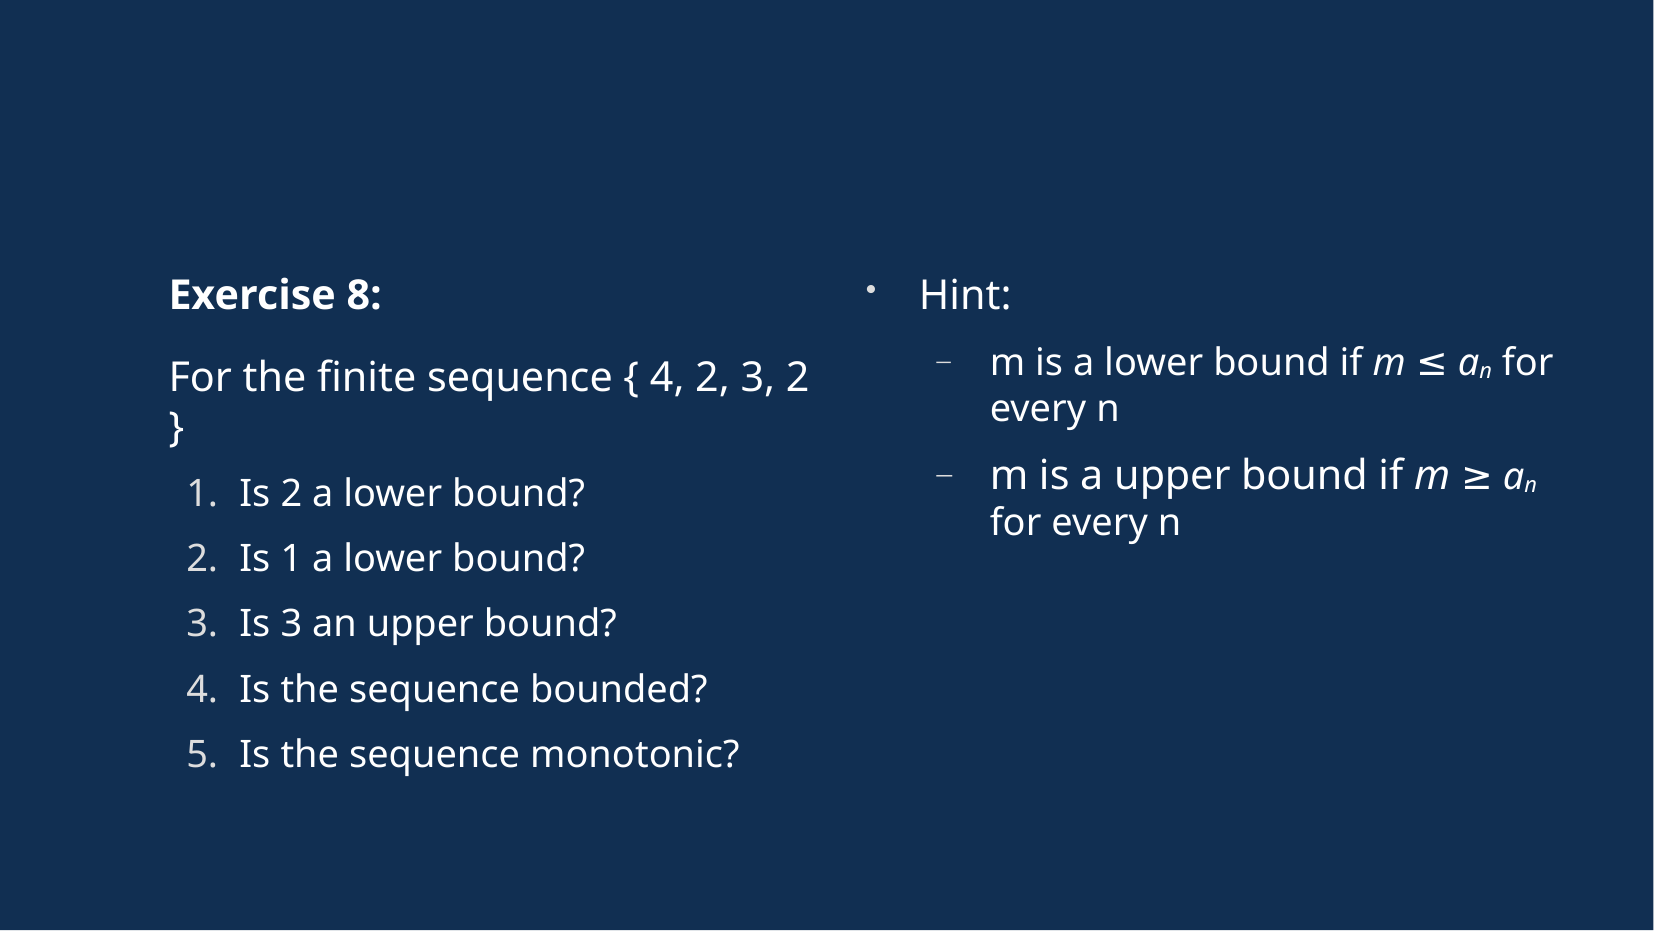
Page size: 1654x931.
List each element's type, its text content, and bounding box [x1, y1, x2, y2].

list Exercise 8: For the finite sequence { 4, 2, 3, 2 } Is 2 a lower bound? Is 1 a lower bound? Is 3 an upper bound? Is the sequence bounded? Is the sequence monotonic? [97, 268, 813, 806]
list Hint: m is a lower bound if m ≤ an for every n m is a upper bound if m ≥ an for every n [848, 268, 1563, 806]
